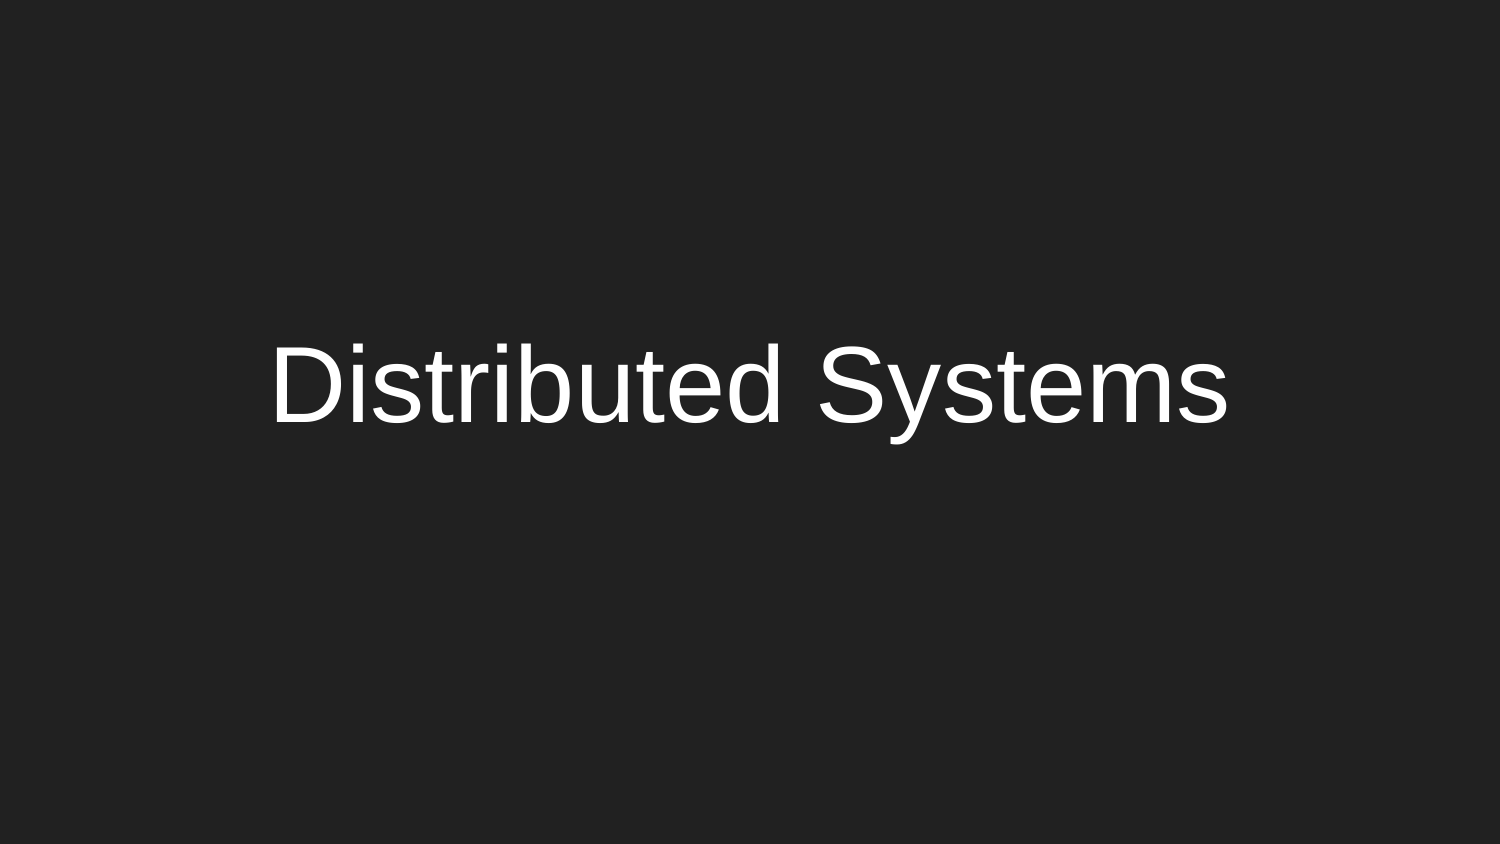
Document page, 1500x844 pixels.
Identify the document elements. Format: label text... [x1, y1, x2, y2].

title Distributed Systems [51, 122, 1449, 459]
